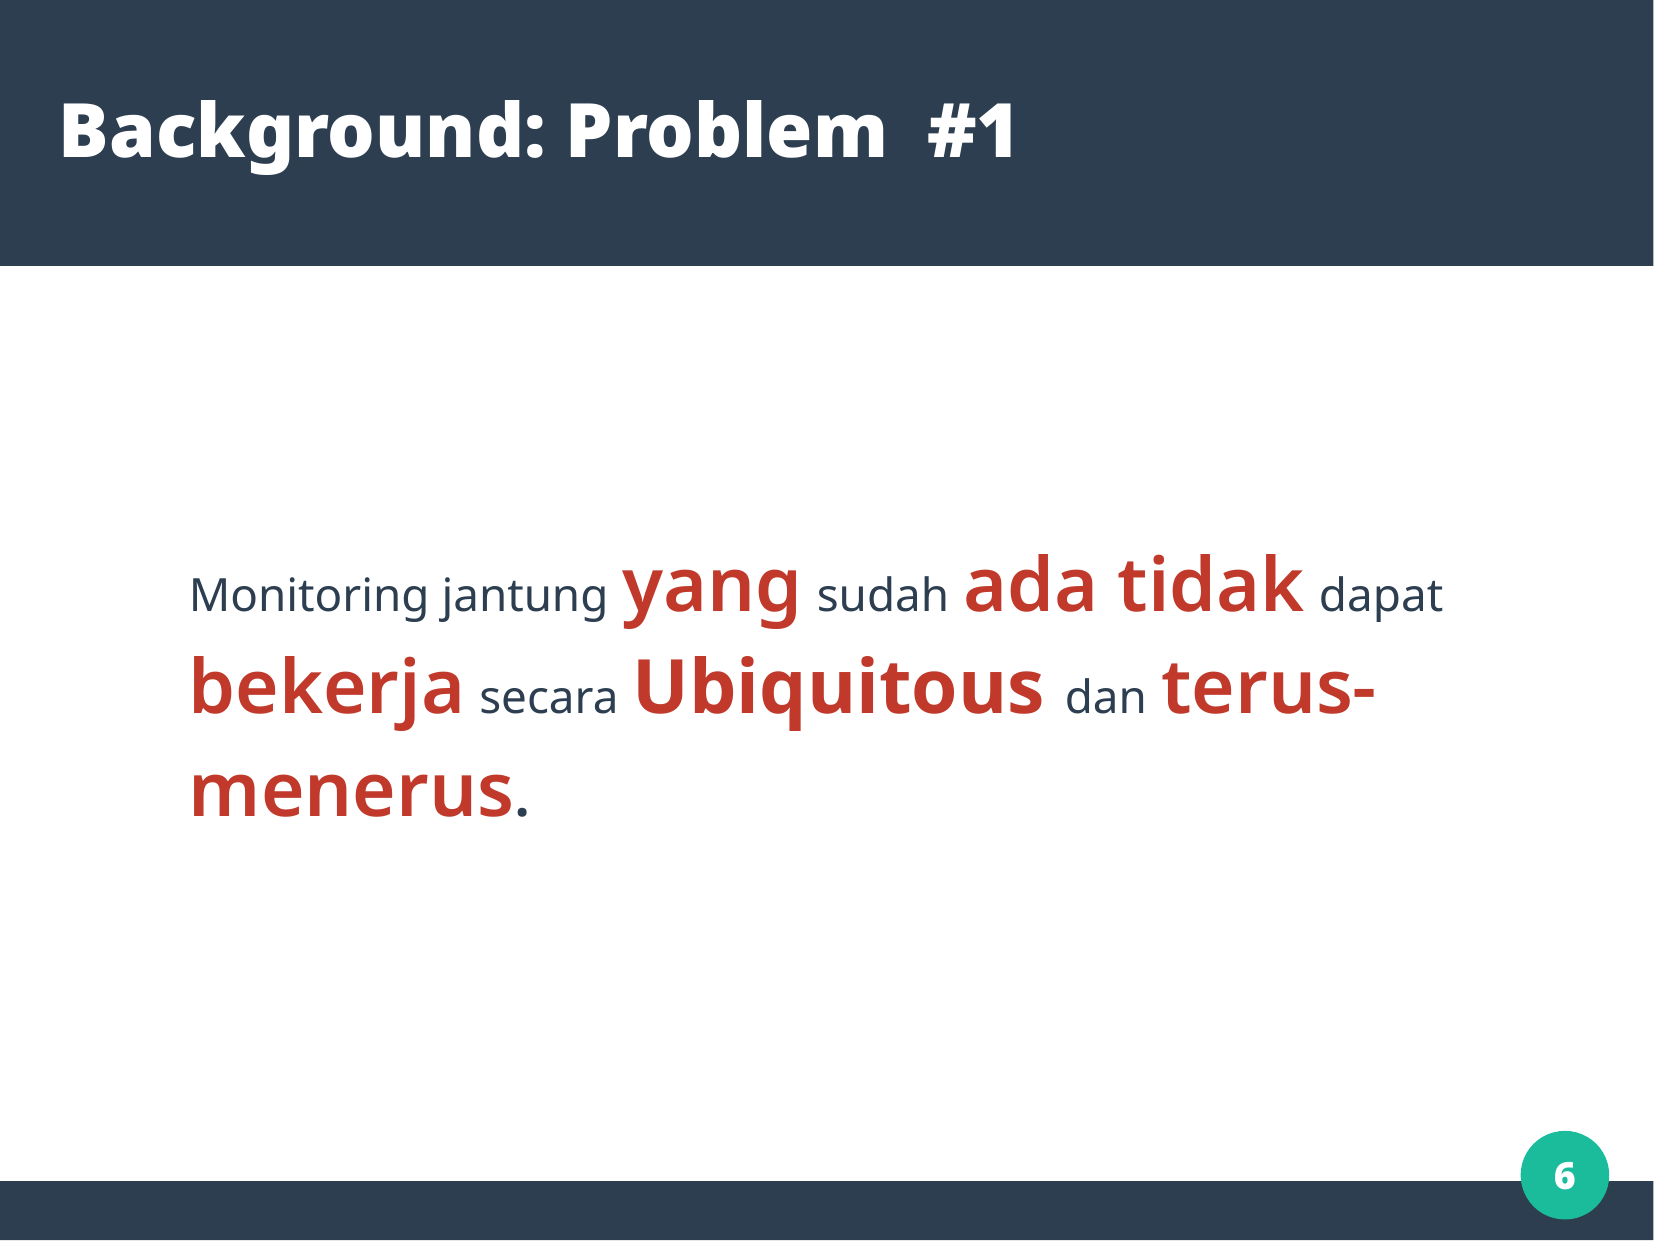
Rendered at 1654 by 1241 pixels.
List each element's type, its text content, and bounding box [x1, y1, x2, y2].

title Background: Problem #1 [58, 49, 1595, 207]
list Monitoring jantung yang sudah ada tidak dapat bekerja secara Ubiquitous dan terus-menerus. [118, 531, 1565, 1093]
